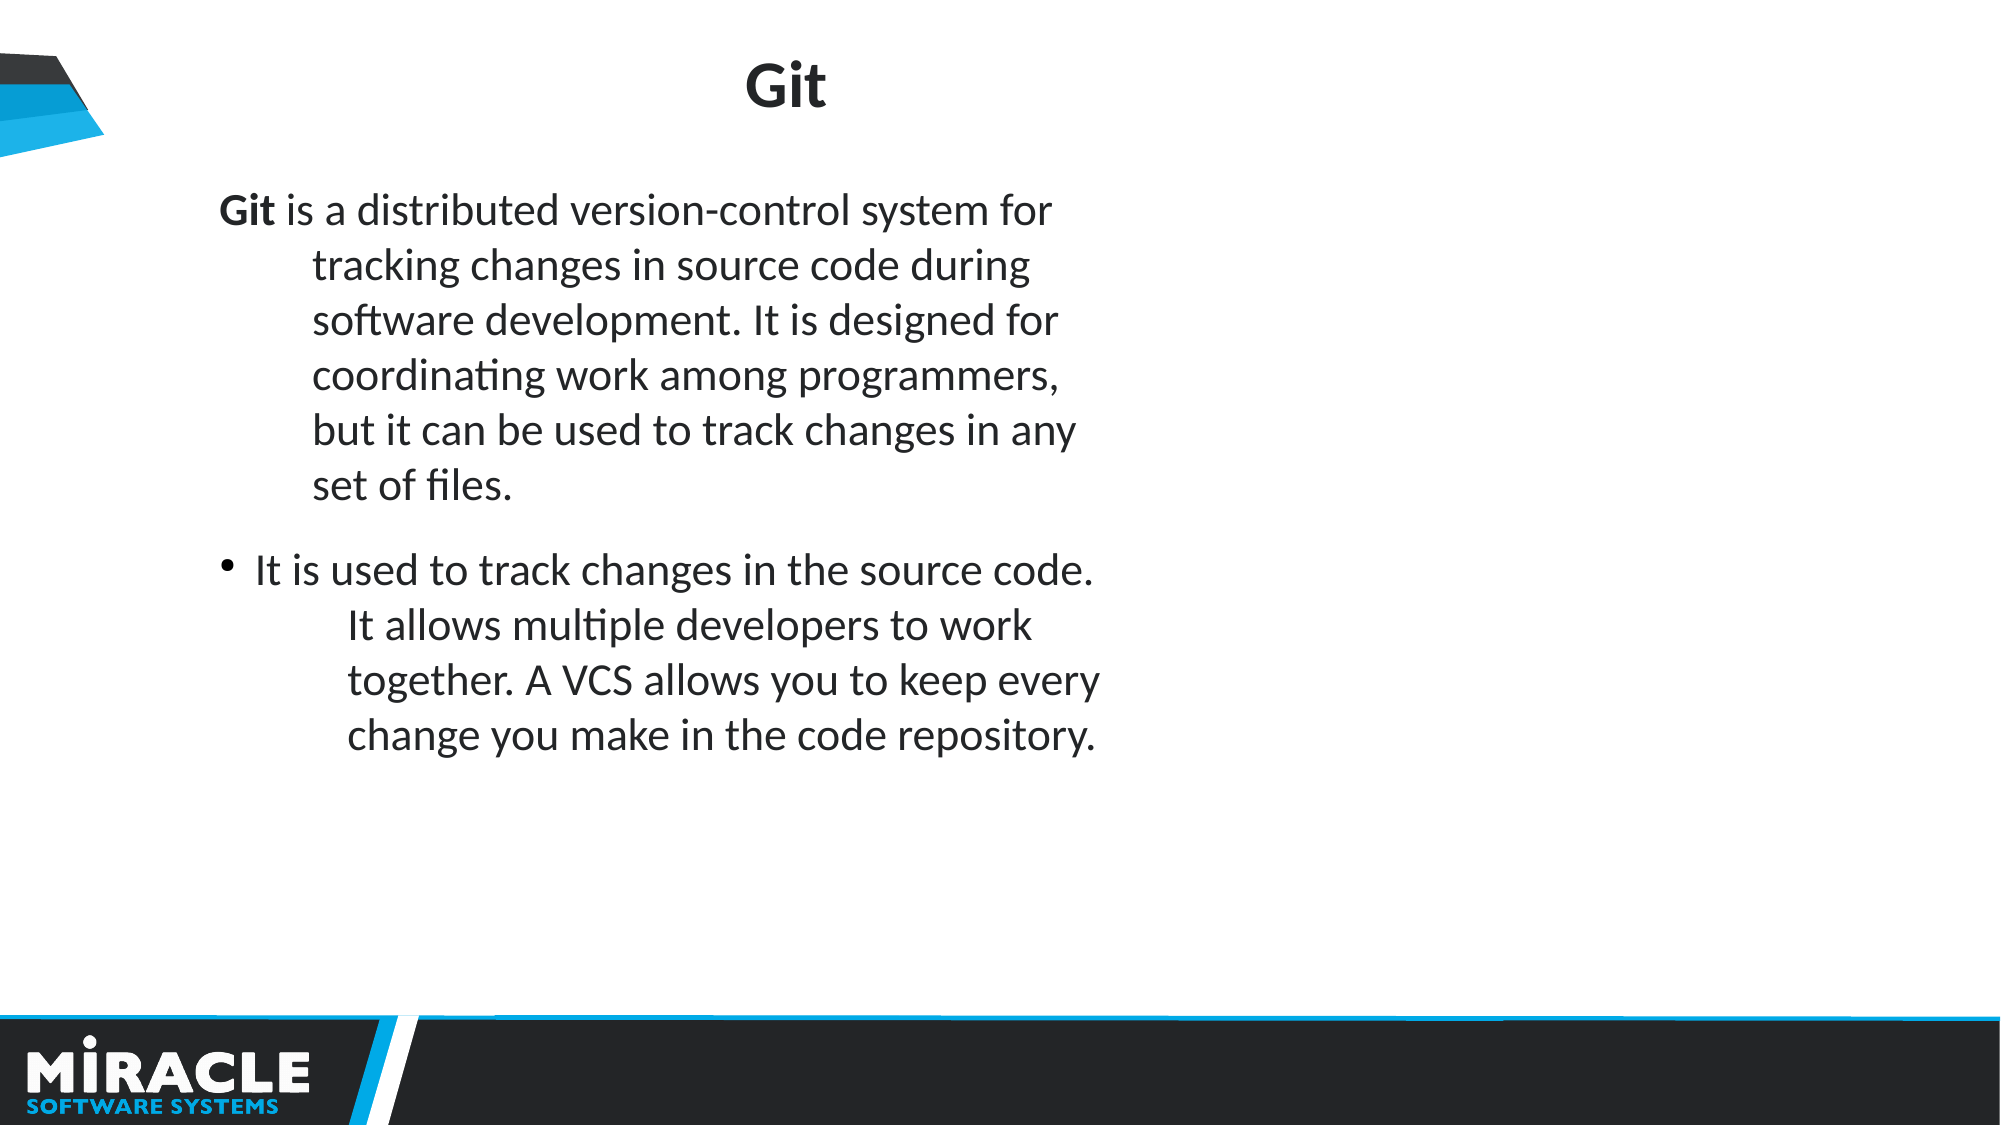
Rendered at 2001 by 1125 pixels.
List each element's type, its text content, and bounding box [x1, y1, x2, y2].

text_box Git [656, 33, 1861, 180]
text_box Git is a distributed version-control system for tracking changes in source code during software development. It is designed for coordinating work among programmers, but it can be used to track changes in any set of files. It is used to track changes in the source code. It allows multiple developers to work together. A VCS allows you to keep every change you make in the code repository. [53, 172, 1126, 916]
